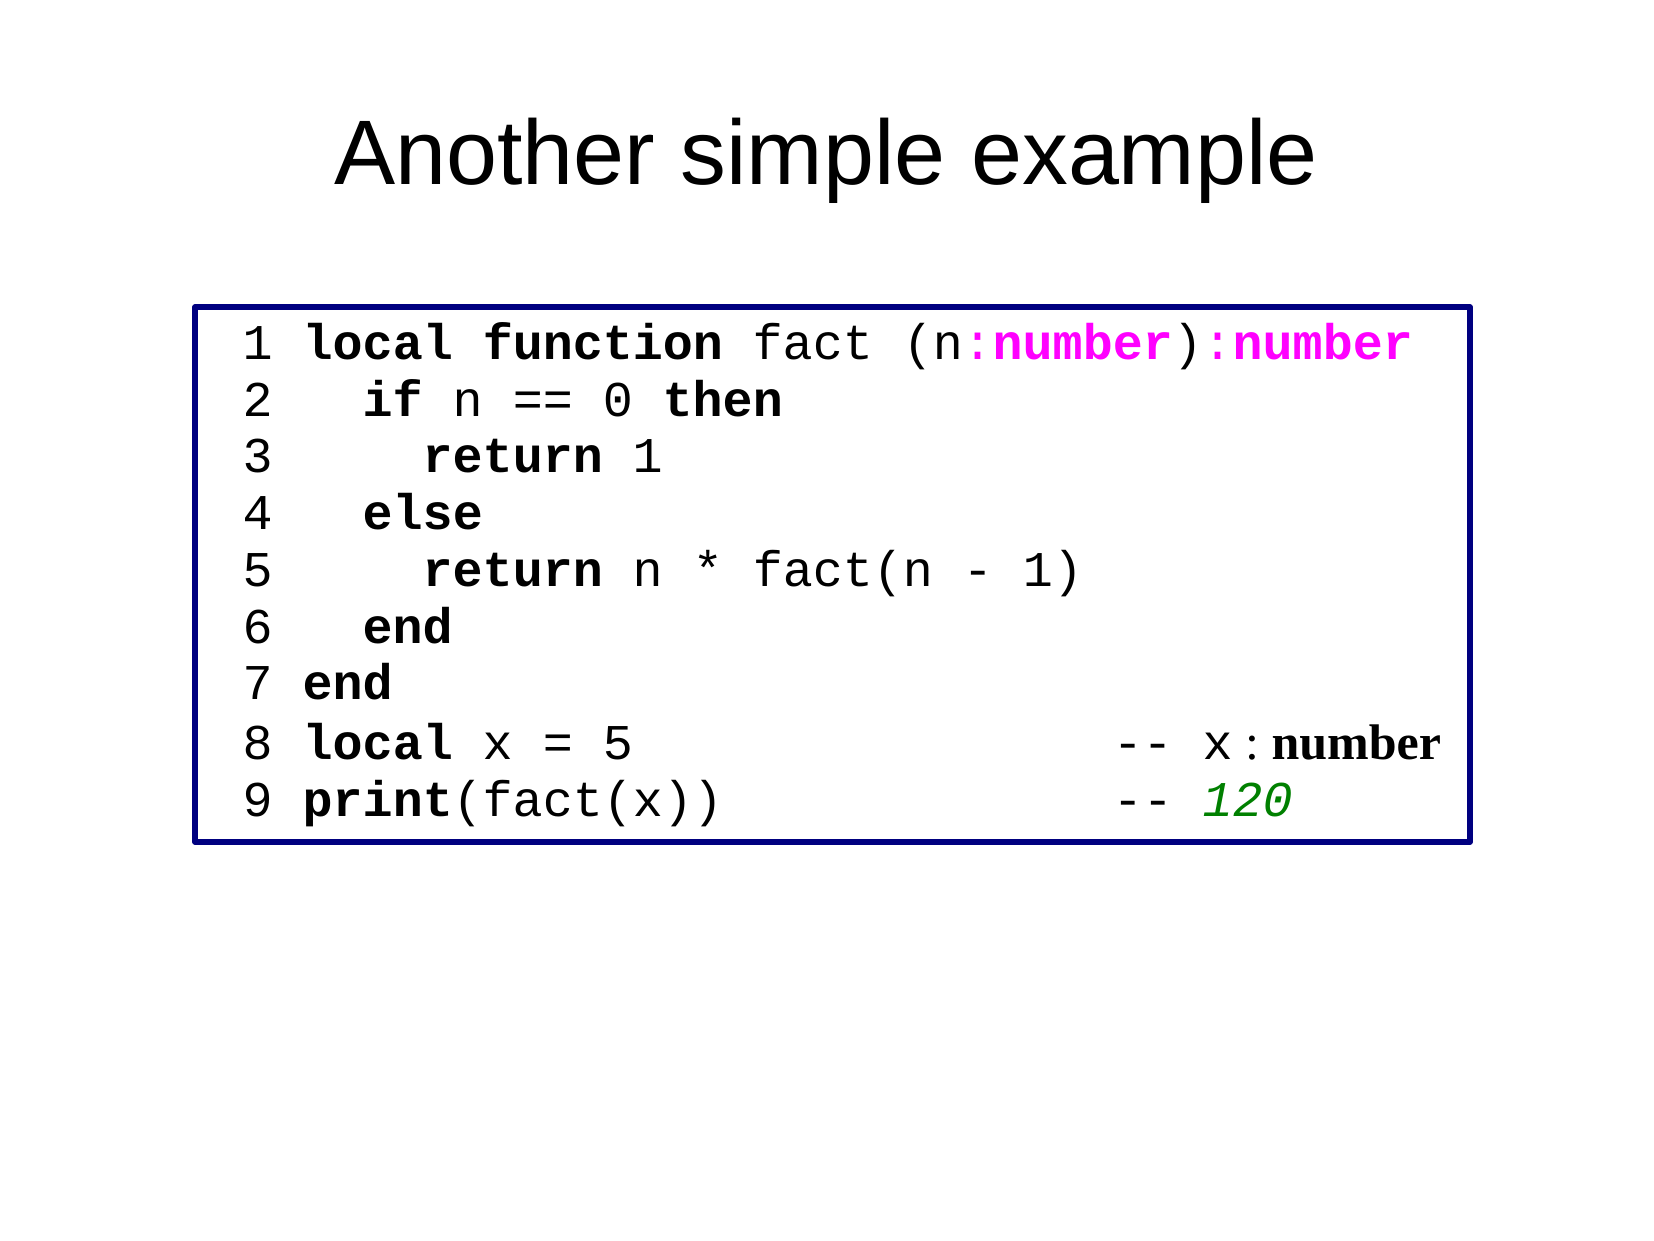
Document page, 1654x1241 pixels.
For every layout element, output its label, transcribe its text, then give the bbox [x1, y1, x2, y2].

title Another simple example [82, 49, 1571, 257]
text_box 1 local function fact (n:number):number 2 if n == 0 then 3 return 1 4 else 5 return n * fact(n - 1) 6 end 7 end 8 local x = 5 -- x : number 9 print(fact(x)) -- 120 [195, 307, 1471, 796]
